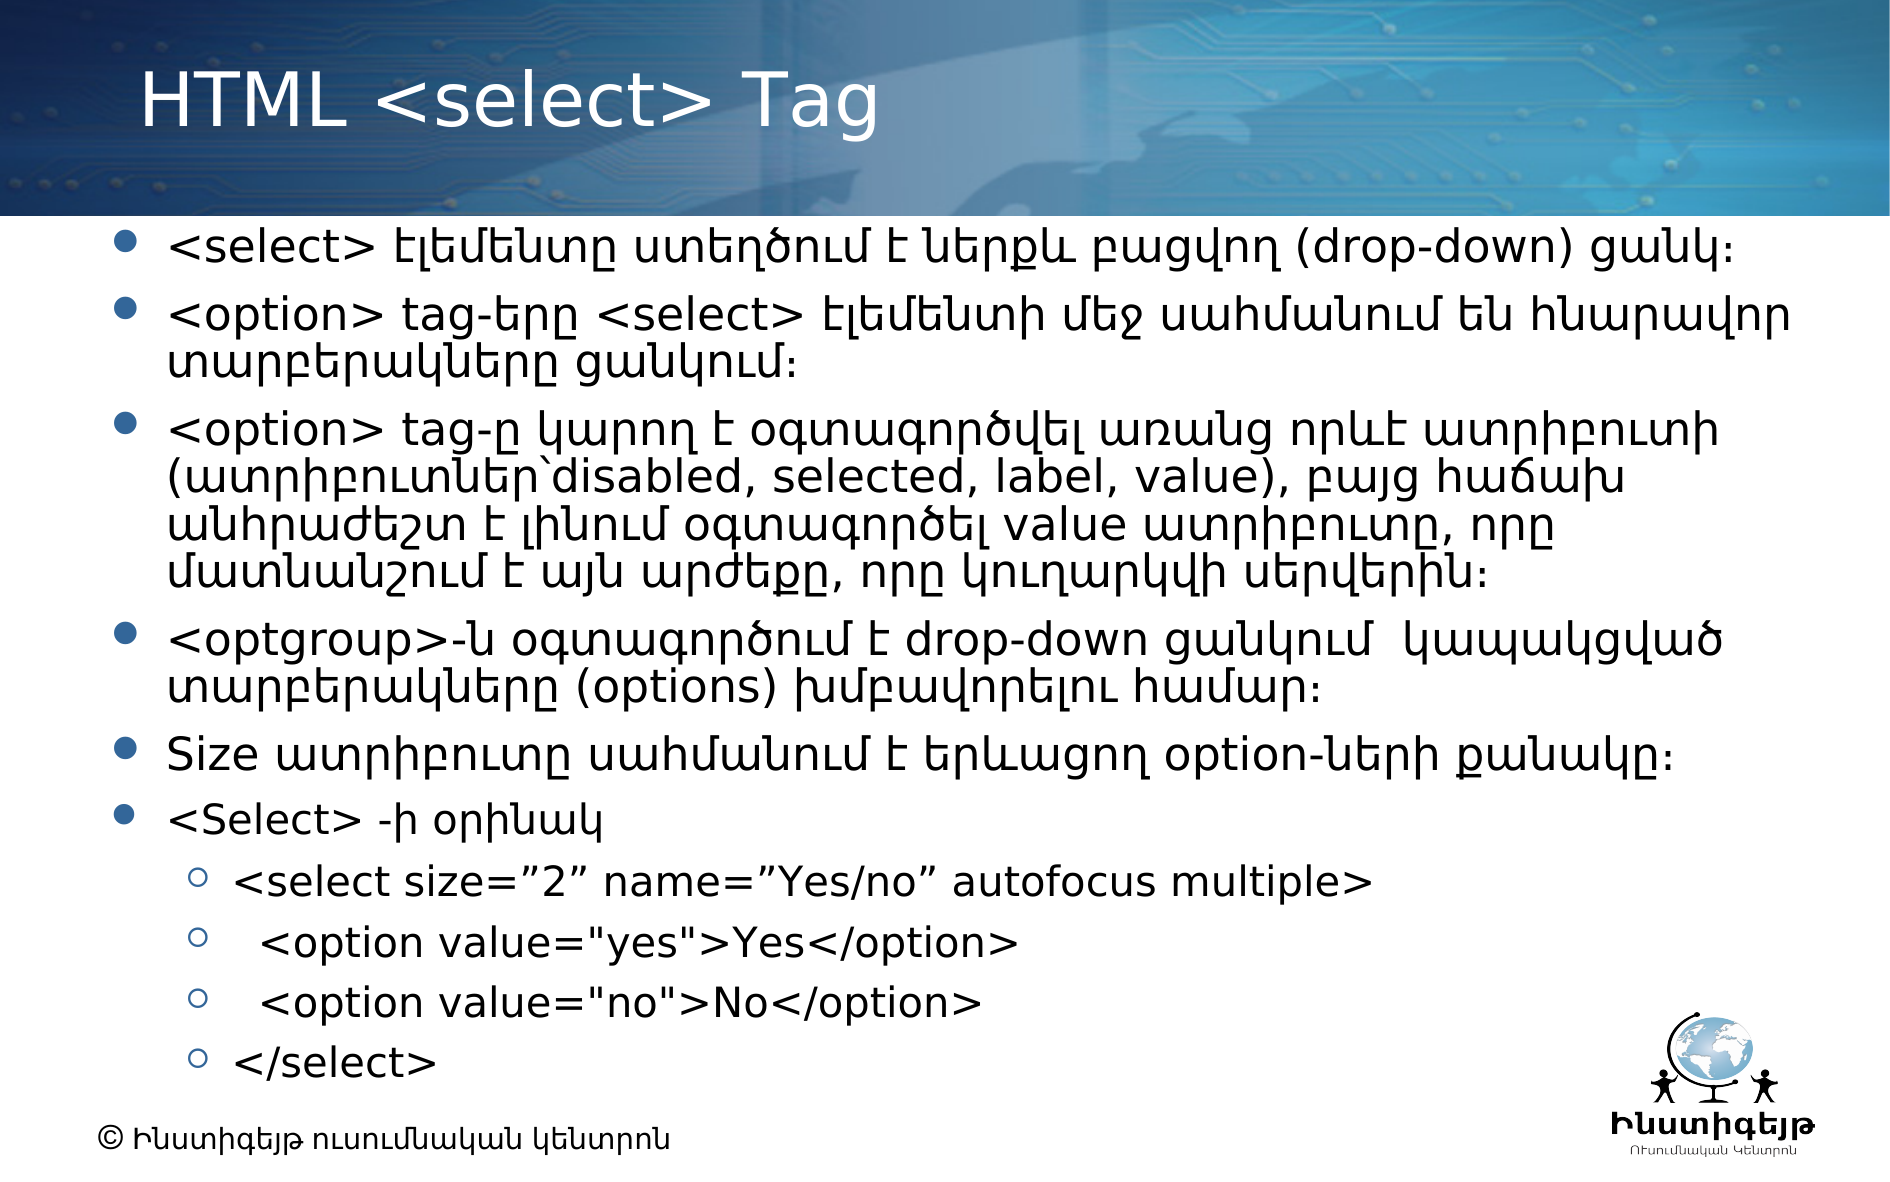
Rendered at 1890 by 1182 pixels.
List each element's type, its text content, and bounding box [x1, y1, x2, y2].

picture [1612, 1012, 1815, 1157]
picture [0, 0, 1890, 216]
list <select> էլեմենտը ստեղծում է ներքև բացվող (drop-down) ցանկ։ <option> tag-երը <select> էլեմենտի մեջ սահմանում են հնարավոր տարբերակները ցանկում։ <option> tag-ը կարող է օգտագործվել առանց որևէ ատրիբուտի (ատրիբուտներ՝disabled, selected, label, value), բայց հաճախ անհրաժեշտ է լինում օգտագործել value ատրիբուտը, որը մատնանշում է այն արժեքը, որը կուղարկվի սերվերին։ <optgroup>-ն օգտագործում է drop-down ցանկում կապակցված տարբերակները (options) խմբավորելու համար։ Size ատրիբուտը սահմանում է երևացող option-ների քանակը։ <Select> -ի օրինակ <select size=”2” name=”Yes/no” autofocus multiple> <option value="yes">Yes</option> <option value="no">No</option> </select> [110, 224, 1801, 258]
